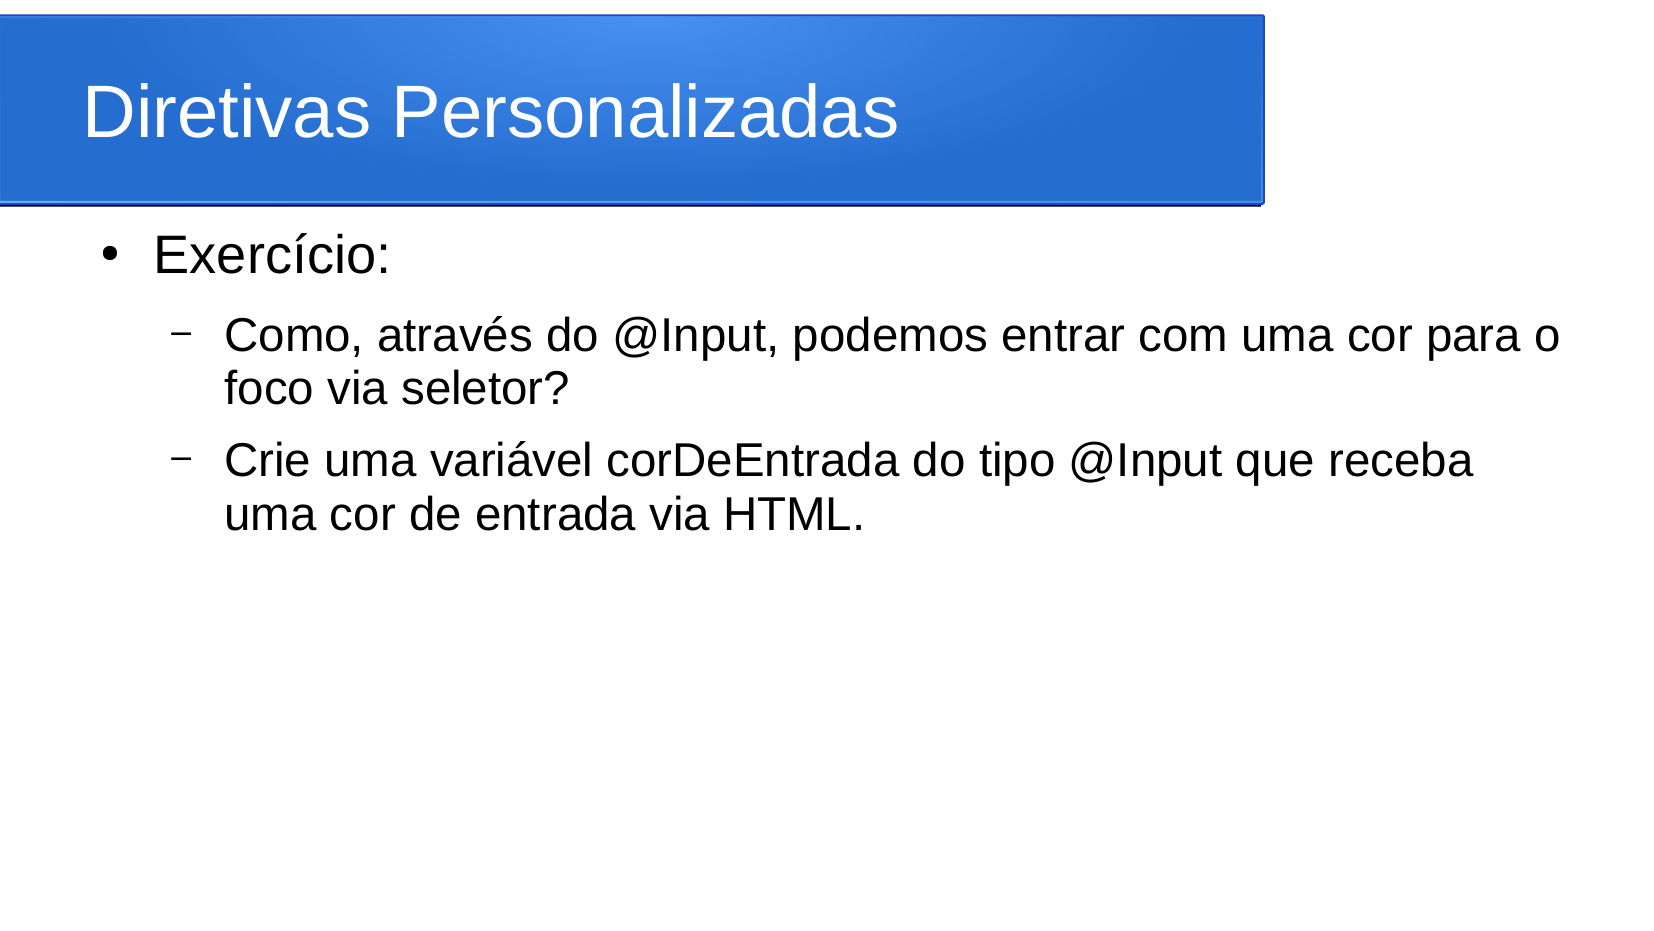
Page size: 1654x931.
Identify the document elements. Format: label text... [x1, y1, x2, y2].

list Exercício: Como, através do @Input, podemos entrar com uma cor para o foco via seletor? Crie uma variável corDeEntrada do tipo @Input que receba uma cor de entrada via HTML. [82, 224, 1571, 764]
title Diretivas Personalizadas [82, 35, 1235, 189]
